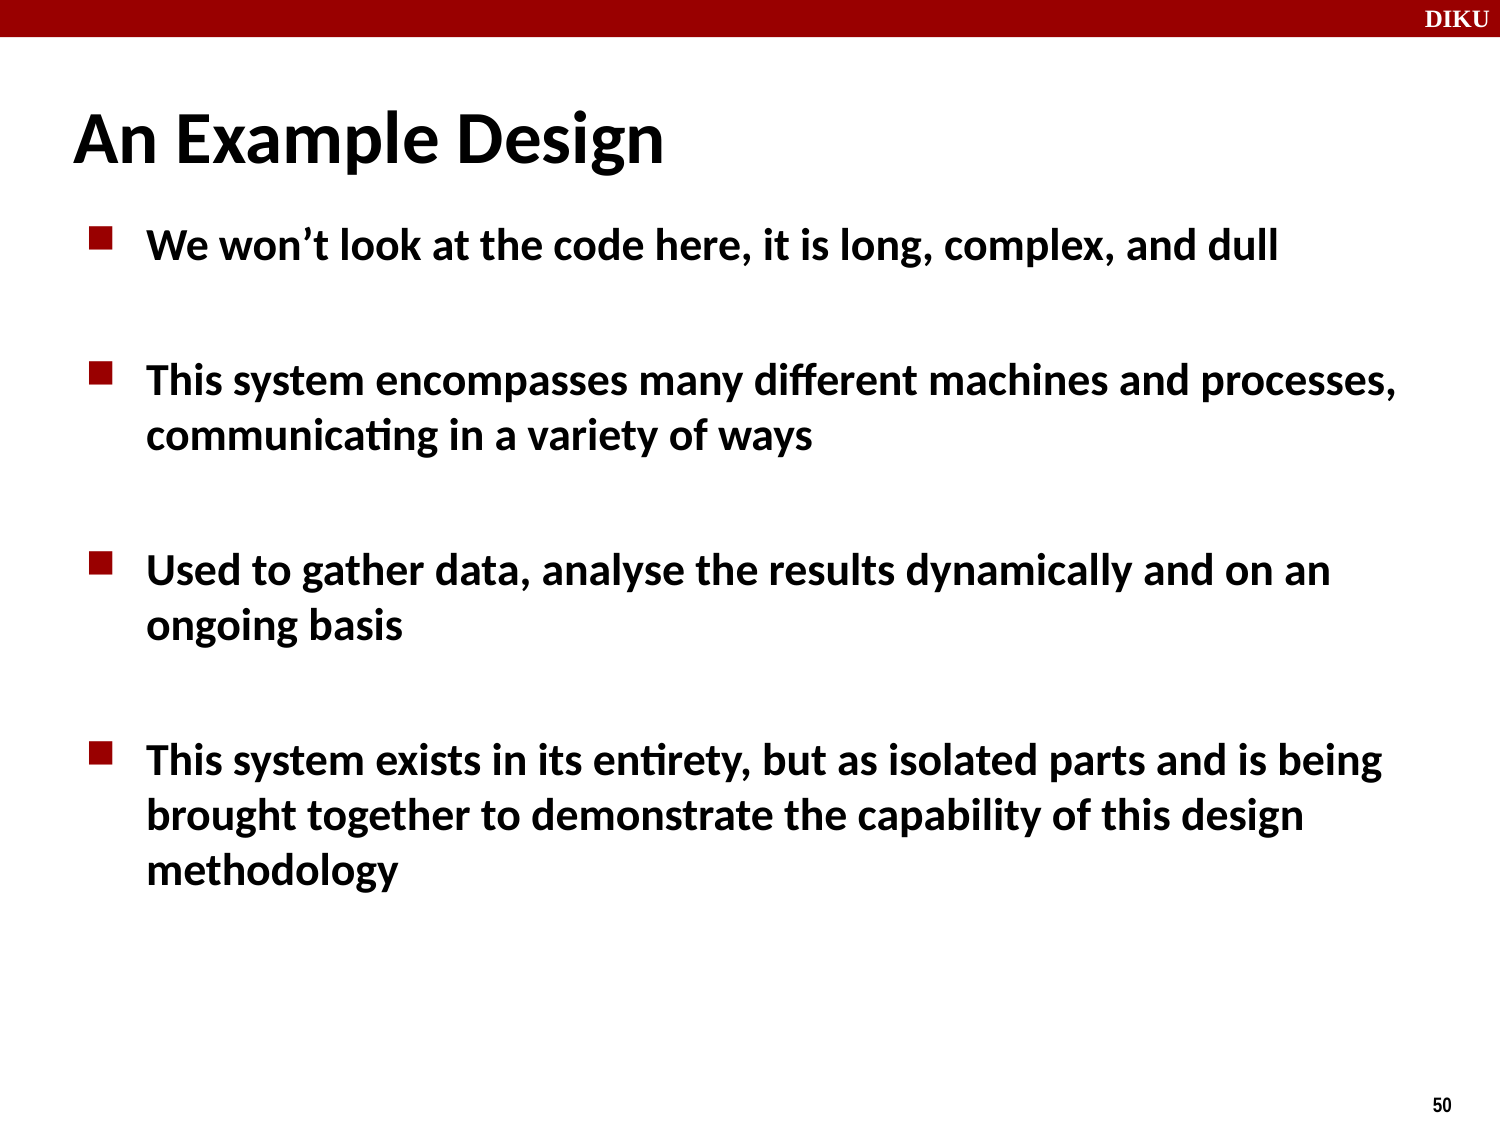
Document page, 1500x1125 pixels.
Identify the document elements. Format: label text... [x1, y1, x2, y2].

text_box We won’t look at the code here, it is long, complex, and dull This system encompasses many different machines and processes, communicating in a variety of ways Used to gather data, analyse the results dynamically and on an ongoing basis This system exists in its entirety, but as isolated parts and is being brought together to demonstrate the capability of this design methodology [74, 207, 1421, 631]
text_box An Example Design [58, 71, 1304, 197]
